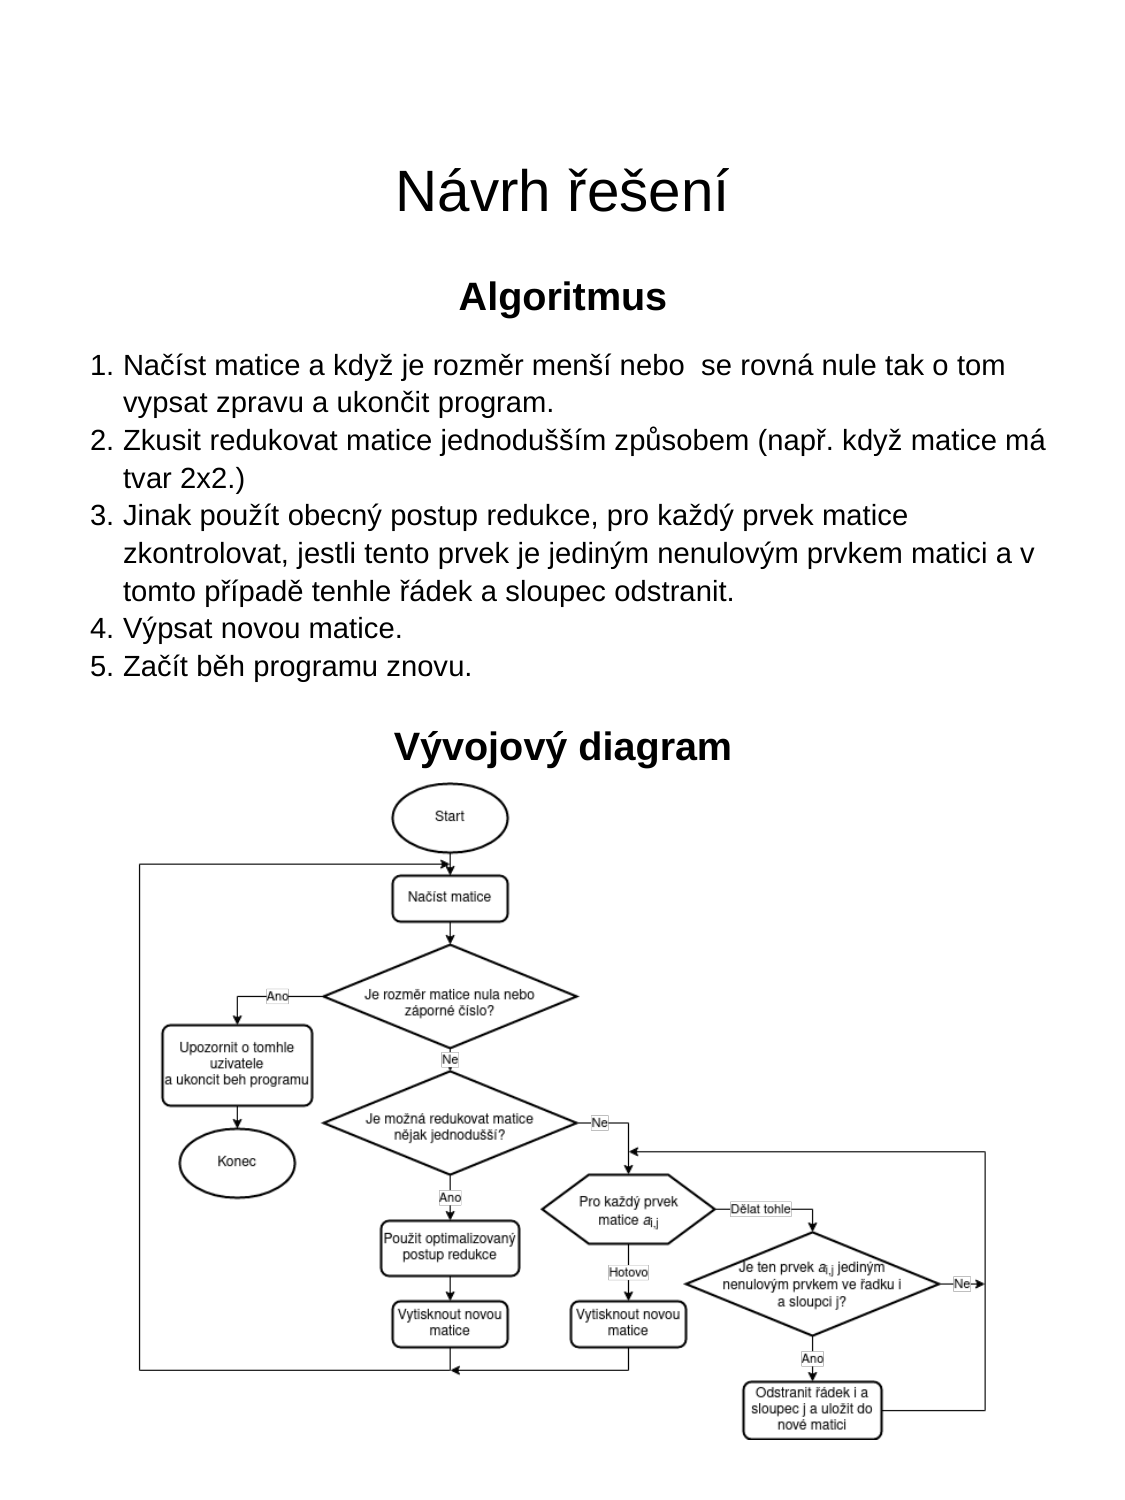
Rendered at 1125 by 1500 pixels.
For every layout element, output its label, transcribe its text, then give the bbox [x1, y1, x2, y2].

title Návrh řešení [38, 129, 1088, 239]
list Algoritmus Načíst matice a když je rozměr menší nebo se rovná nule tak o tom vypsat zpravu a ukončit program. Zkusit redukovat matice jednodušším způsobem (např. když matice má tvar 2x2.) Jinak použít obecný postup redukce, pro každý prvek matice zkontrolovat, jestli tento prvek je jediným nenulovým prvkem matici a v tomto případě tenhle řádek a sloupec odstranit. Výpsat novou matice. Začít běh programu znovu. [38, 239, 1088, 736]
picture [131, 782, 995, 1440]
text_box Vývojový diagram [317, 698, 810, 784]
